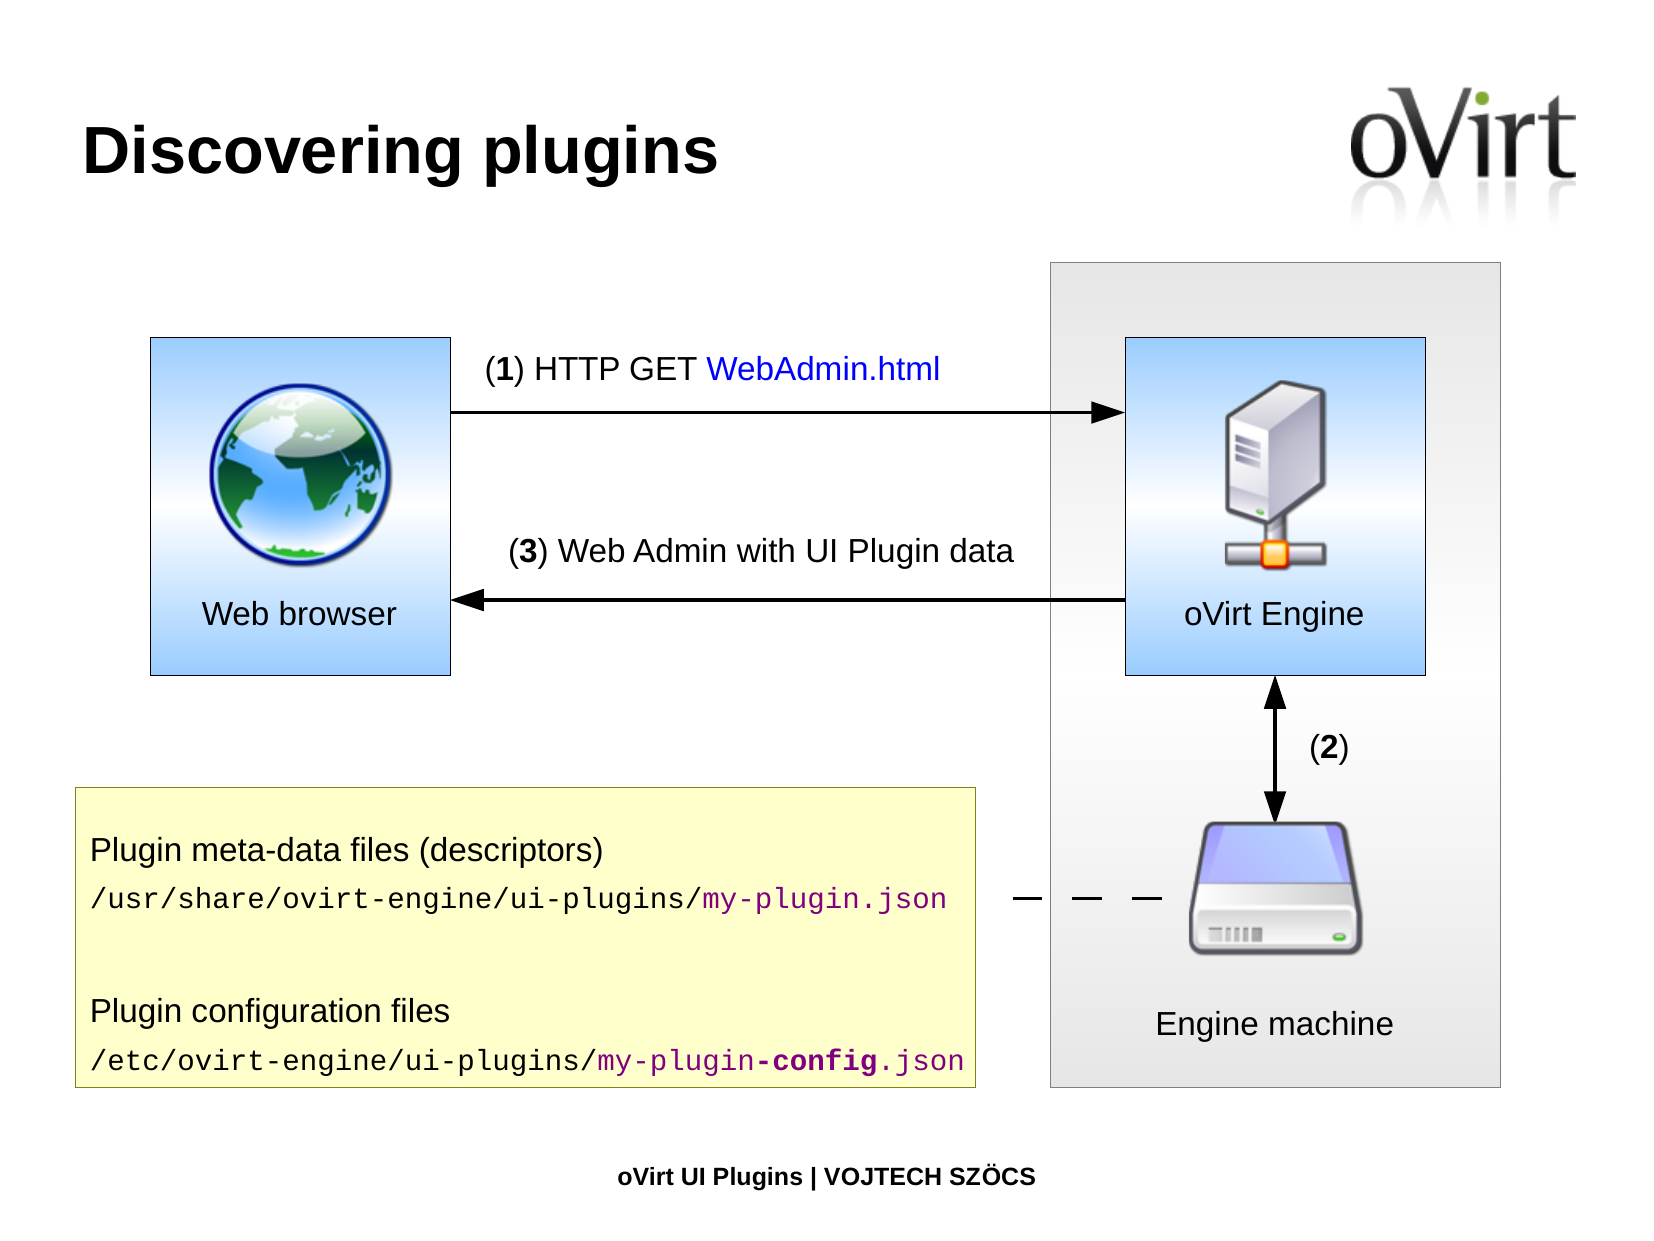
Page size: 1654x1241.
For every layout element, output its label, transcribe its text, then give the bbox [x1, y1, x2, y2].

text_box [75, 787, 976, 966]
text_box (2) [1294, 721, 1365, 787]
text_box Web browser [187, 588, 413, 641]
text_box [150, 337, 451, 676]
title Discovering plugins [82, 37, 1303, 226]
picture [1175, 374, 1375, 575]
text_box Engine machine [1140, 998, 1410, 1051]
text_box (1) HTTP GET WebAdmin.html [469, 343, 959, 396]
text_box [75, 1068, 976, 1088]
text_box Plugin configuration files /etc/ovirt-engine/ui-plugins/my-plugin-config.json [75, 966, 980, 1068]
text_box (3) Web Admin with UI Plugin data [493, 525, 1033, 577]
text_box Plugin meta-data files (descriptors) /usr/share/ovirt-engine/ui-plugins/my-plugin.json [75, 805, 963, 907]
picture [1175, 787, 1375, 988]
picture [1351, 79, 1576, 228]
picture [200, 374, 400, 575]
text_box [1050, 262, 1501, 1088]
text_box oVirt Engine [1169, 588, 1381, 641]
